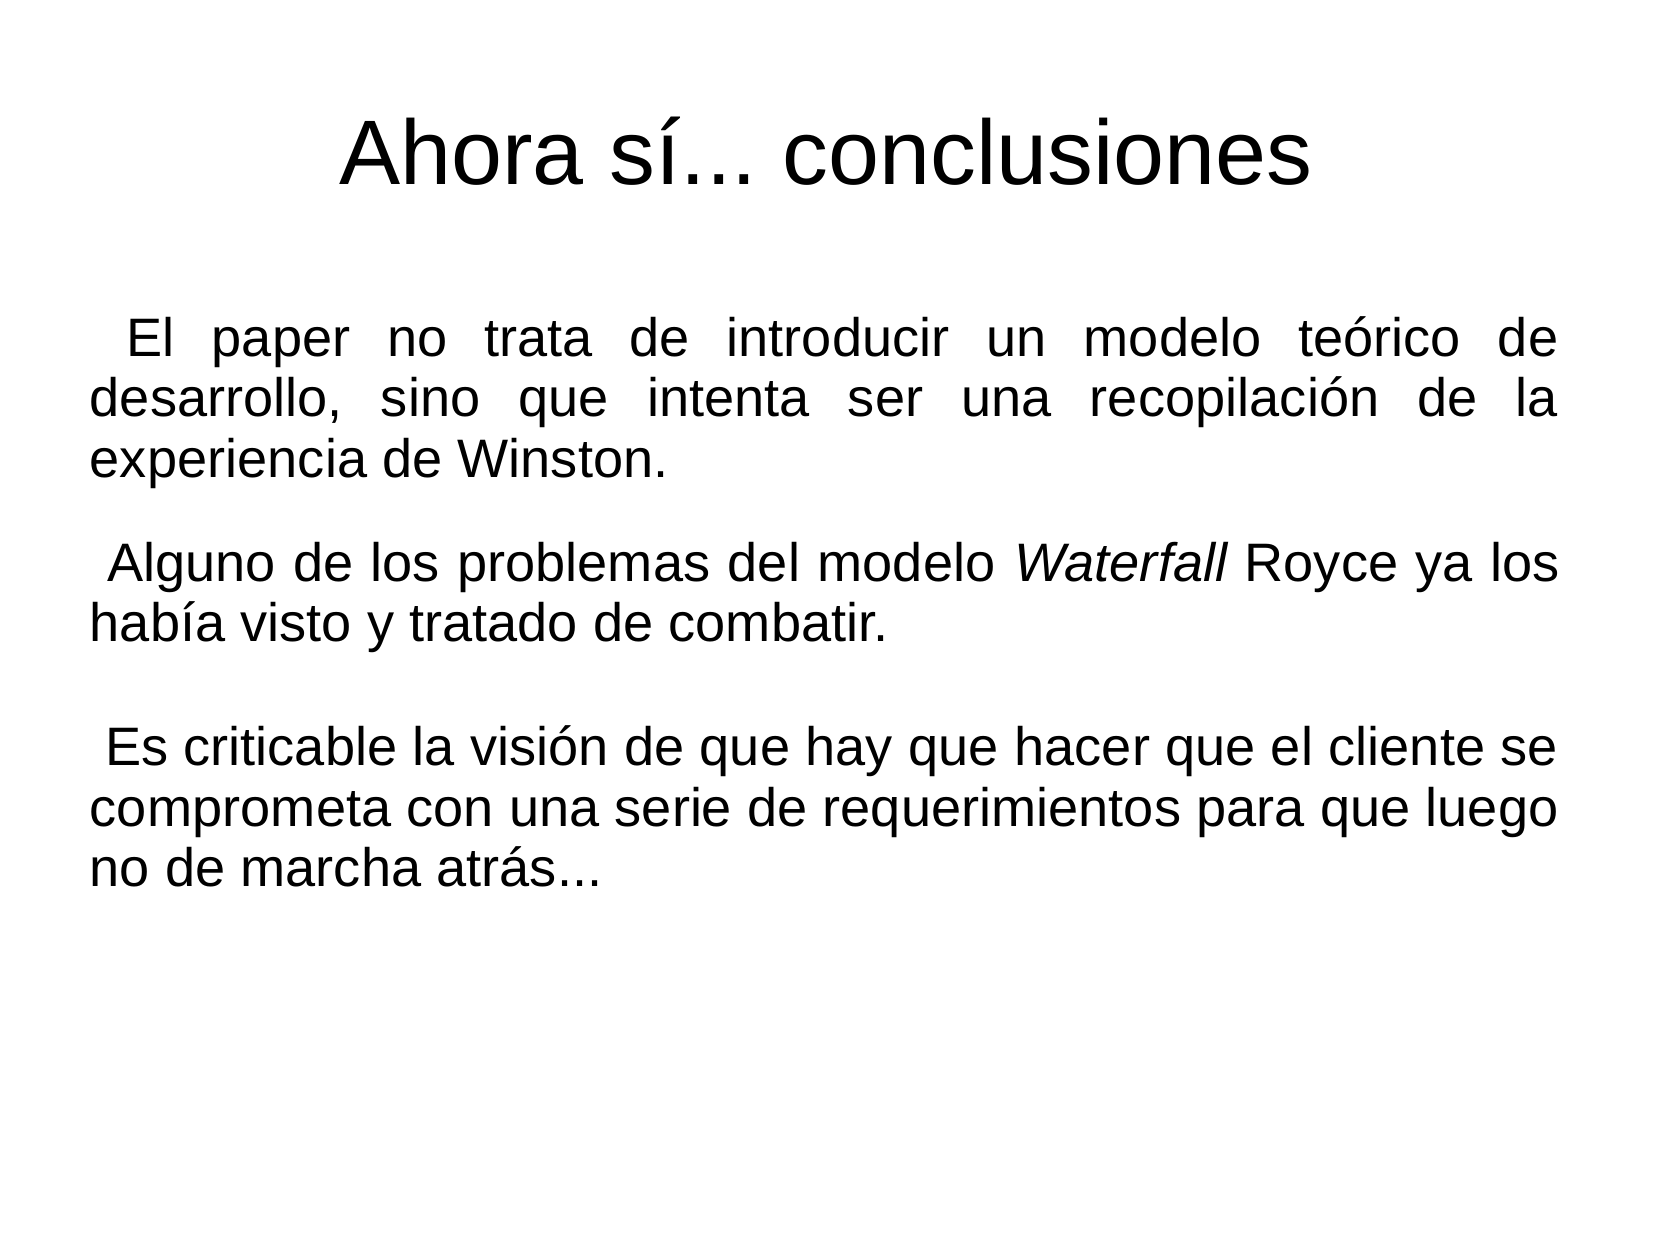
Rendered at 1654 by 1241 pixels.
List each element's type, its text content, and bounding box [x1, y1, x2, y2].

title Ahora sí... conclusiones [82, 49, 1571, 257]
text_box El paper no trata de introducir un modelo teórico de desarrollo, sino que intenta ser una recopilación de la experiencia de Winston. [75, 300, 1576, 497]
text_box Es criticable la visión de que hay que hacer que el cliente se comprometa con una serie de requerimientos para que luego no de marcha atrás... [75, 709, 1576, 938]
text_box Alguno de los problemas del modelo Waterfall Royce ya los había visto y tratado de combatir. [75, 525, 1576, 709]
